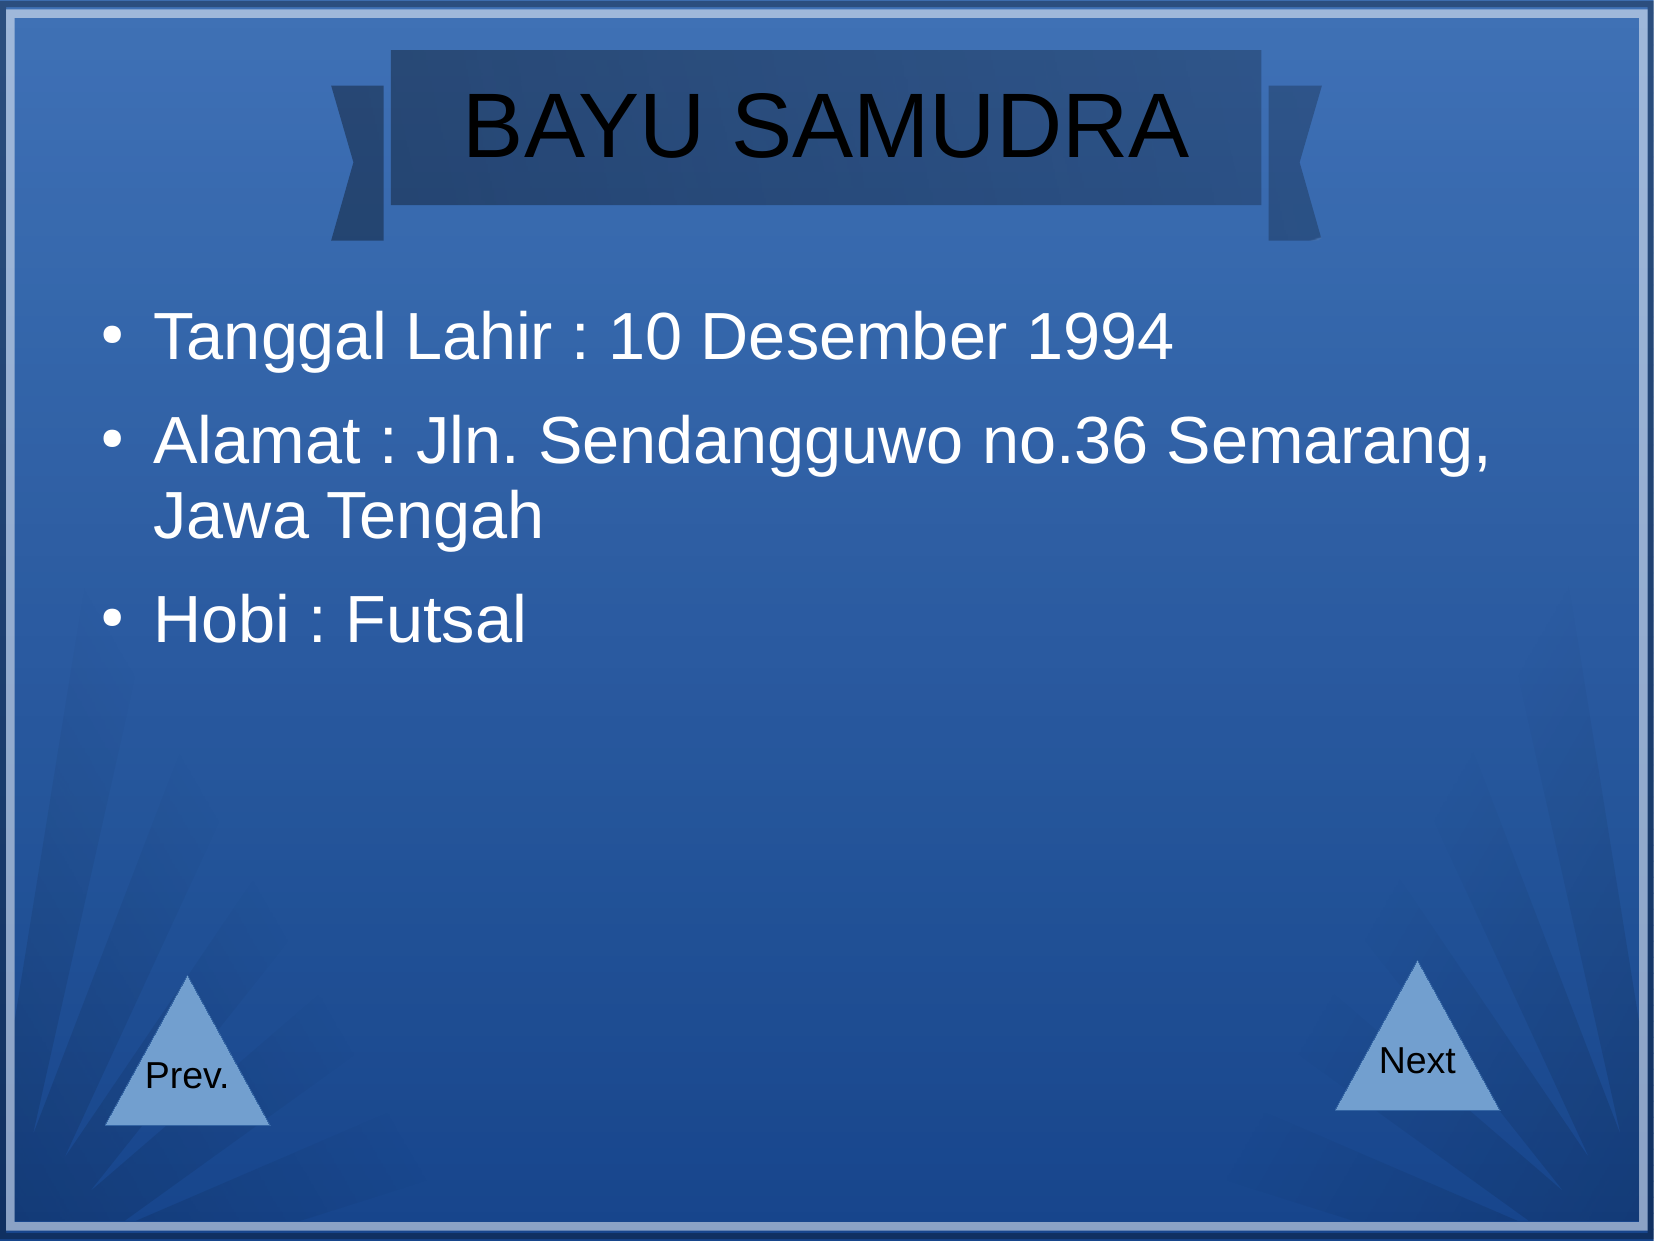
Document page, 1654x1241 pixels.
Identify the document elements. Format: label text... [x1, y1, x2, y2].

title BAYU SAMUDRA [389, 47, 1264, 205]
list Tanggal Lahir : 10 Desember 1994 Alamat : Jln. Sendangguwo no.36 Semarang, Jawa Tengah Hobi : Futsal [82, 299, 1571, 1241]
text_box Next [1335, 960, 1501, 1111]
text_box Prev. [105, 975, 271, 1126]
